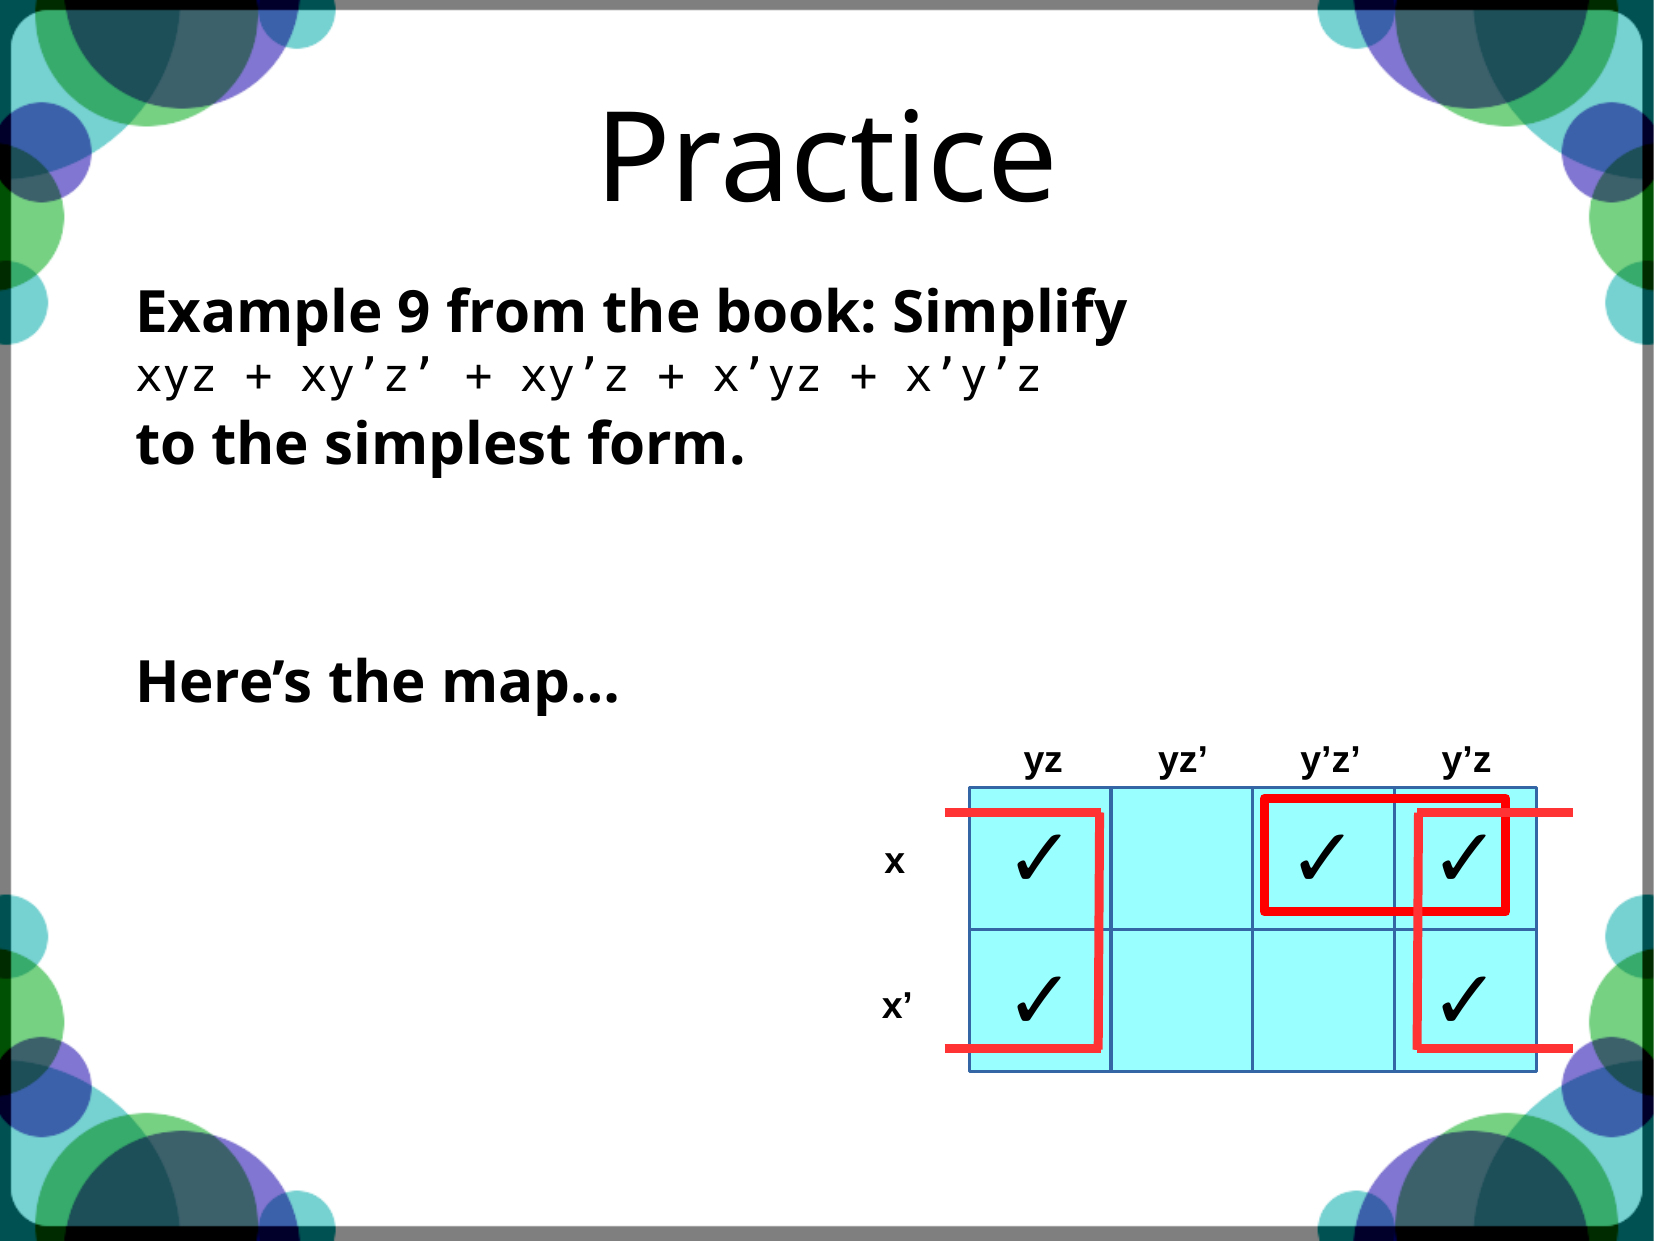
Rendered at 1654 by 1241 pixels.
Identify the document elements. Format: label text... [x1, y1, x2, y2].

text_box ✓ [1394, 916, 1413, 929]
text_box Example 9 from the book: Simplify xyz + xy’z’ + xy’z + x’yz + x’y’z to the simplest form. Here’s the map… [135, 270, 1569, 650]
text_box x [856, 788, 934, 932]
text_box ✓ [1423, 817, 1501, 907]
text_box y’z’ [1258, 730, 1394, 788]
picture [0, 0, 1654, 1241]
text_box [1111, 787, 1394, 1072]
text_box y’z [1394, 730, 1539, 788]
text_box ✓ [969, 929, 1111, 1072]
text_box ✓ [969, 787, 1111, 929]
text_box ✓ [969, 817, 1095, 929]
text_box ✓ [1422, 929, 1537, 1044]
text_box ✓ [1394, 929, 1537, 1072]
text_box ✓ [969, 929, 1094, 1044]
title Practice [82, 49, 1571, 257]
text_box yz’ [1111, 730, 1256, 787]
text_box ✓ [1269, 803, 1394, 907]
text_box ✓ [1423, 817, 1537, 929]
text_box x’ [861, 932, 934, 1078]
text_box ✓ [1252, 787, 1394, 929]
text_box ✓ [1394, 803, 1501, 907]
text_box ✓ [1394, 788, 1537, 808]
text_box yz [969, 730, 1111, 787]
